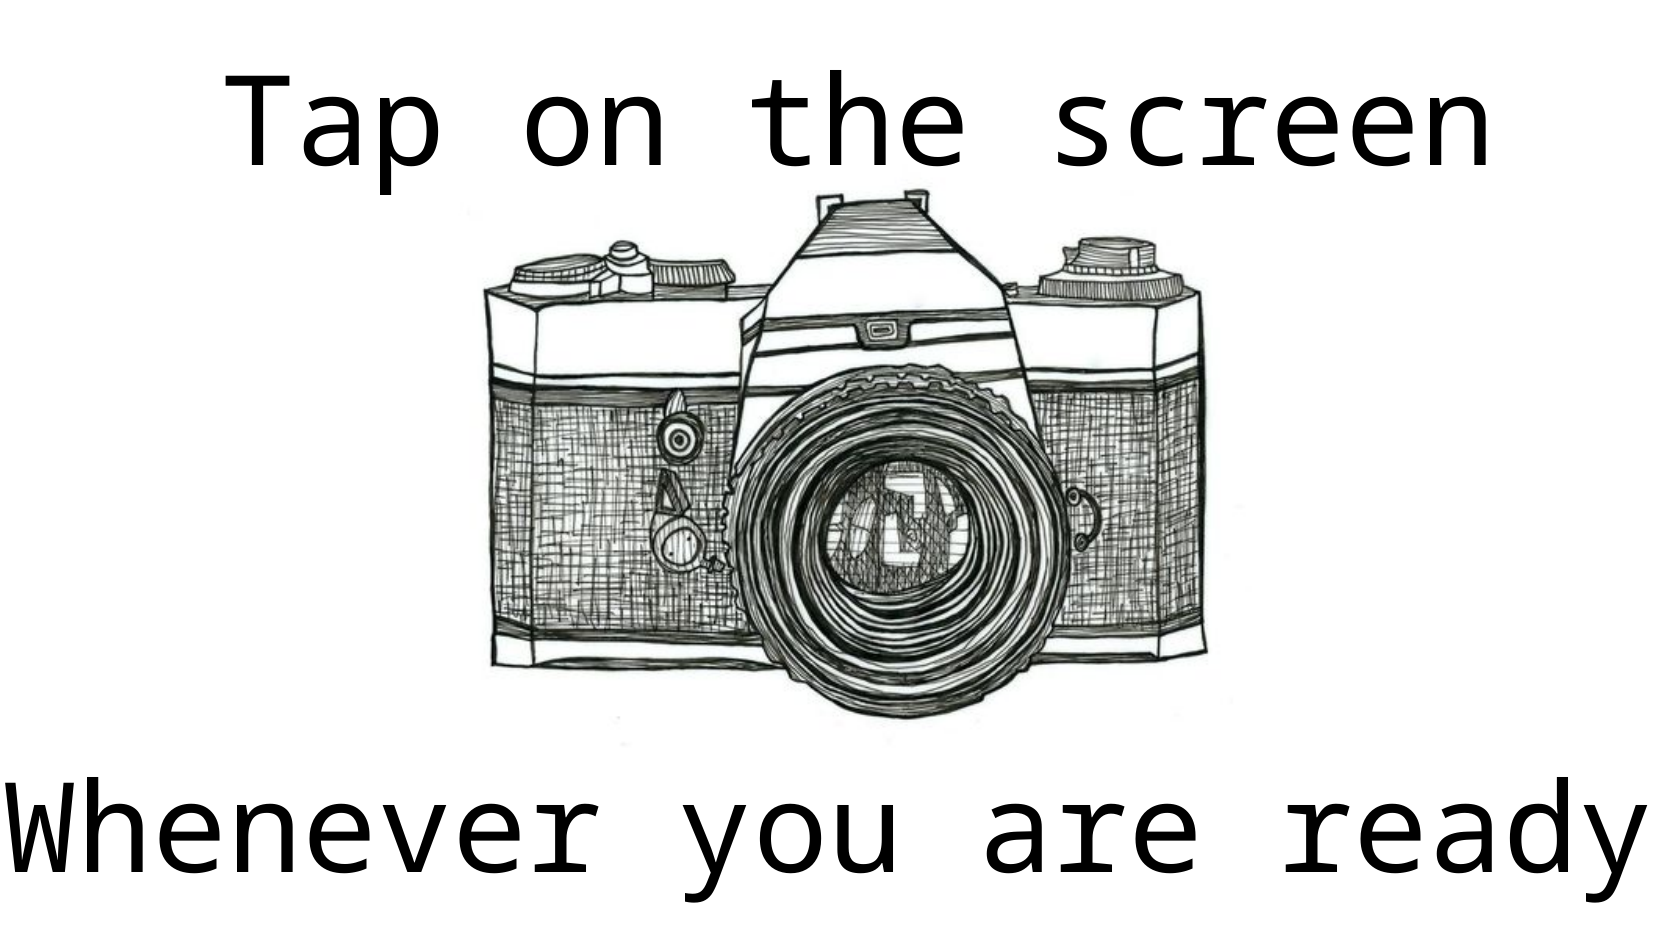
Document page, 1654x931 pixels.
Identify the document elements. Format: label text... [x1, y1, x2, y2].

picture [445, 195, 1252, 731]
text_box Whenever you are ready [0, 731, 1654, 902]
text_box Tap on the screen [205, 24, 1654, 195]
